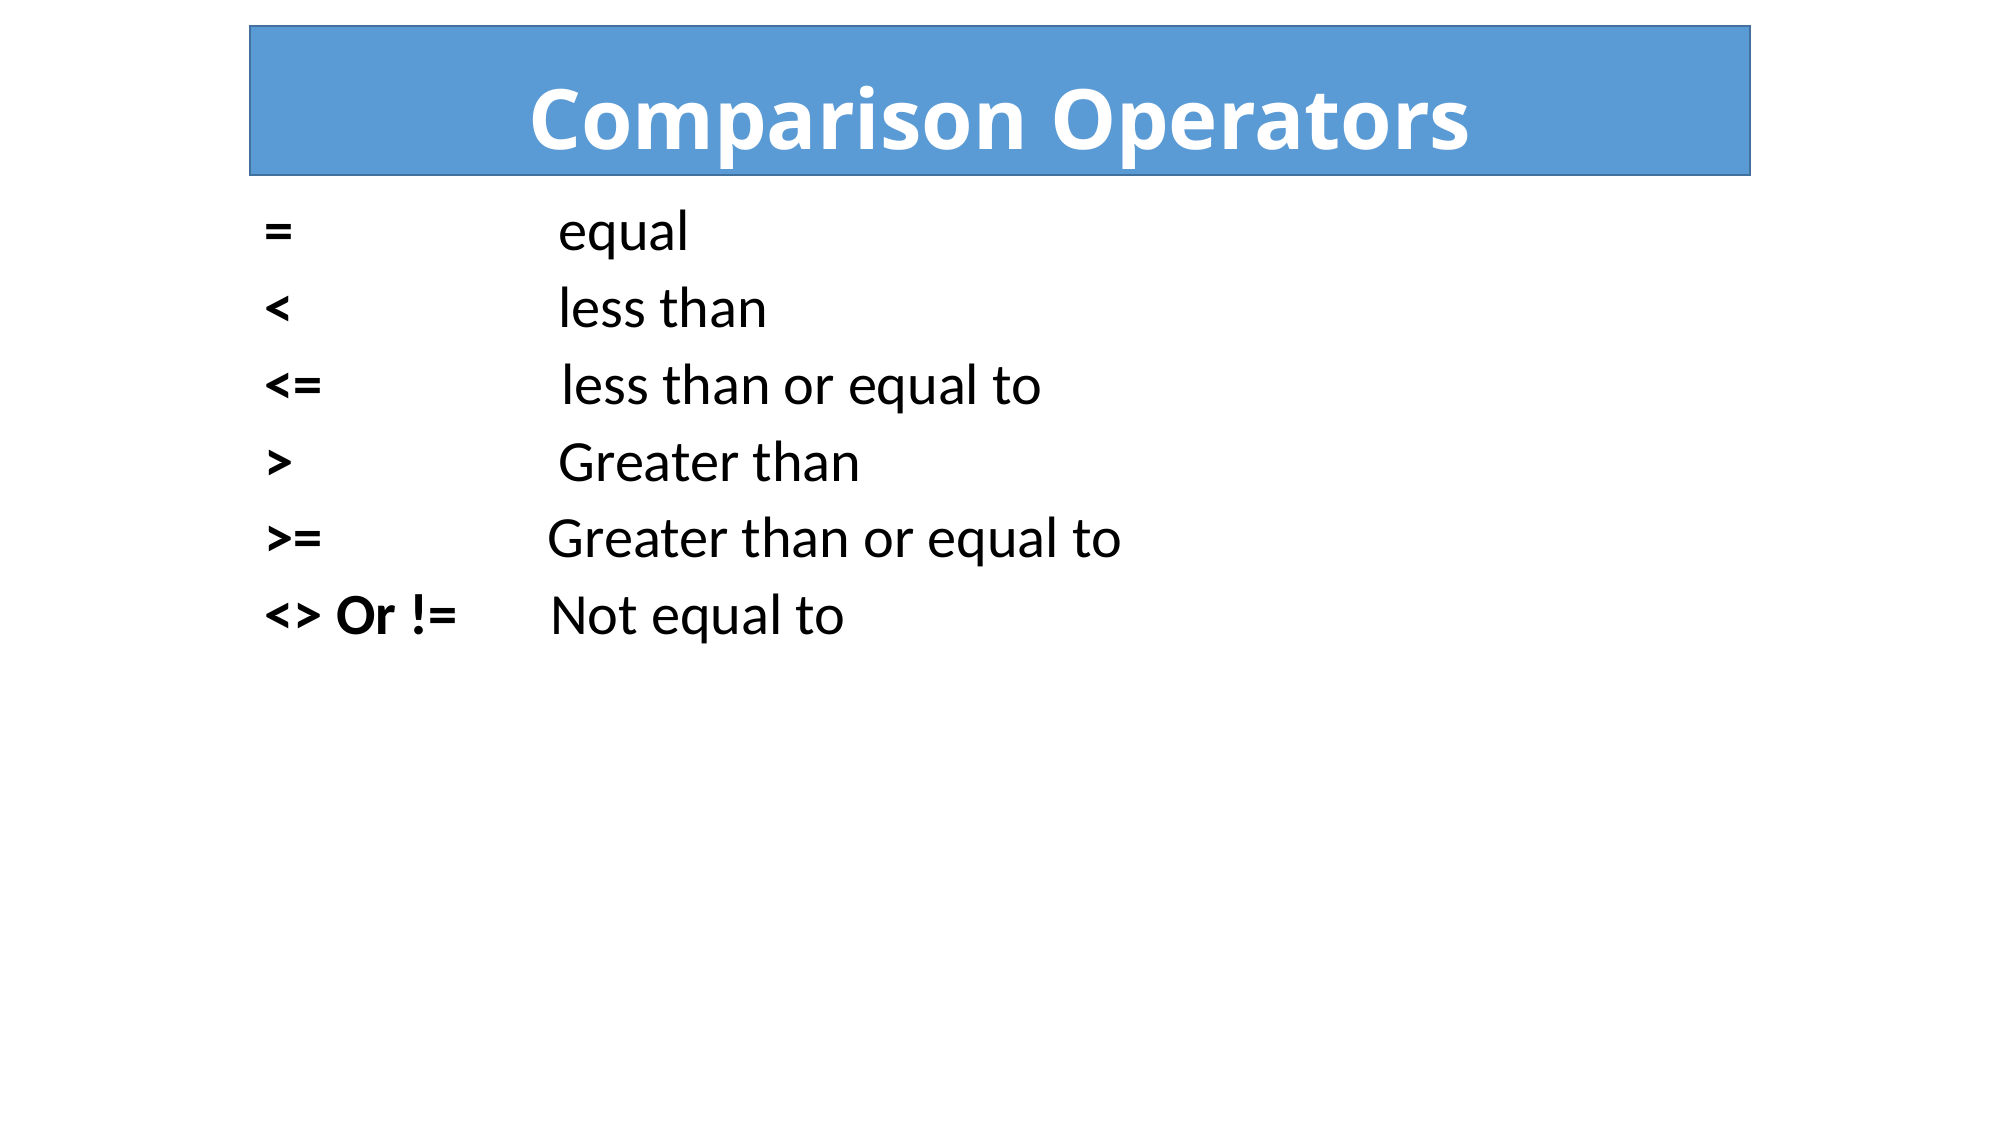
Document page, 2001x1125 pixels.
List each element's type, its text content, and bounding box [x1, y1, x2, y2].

subtitle = equal < less than <= less than or equal to > Greater than >= Greater than or equal to <> Or != Not equal to [249, 198, 1750, 692]
title Comparison Operators [249, 26, 1750, 176]
